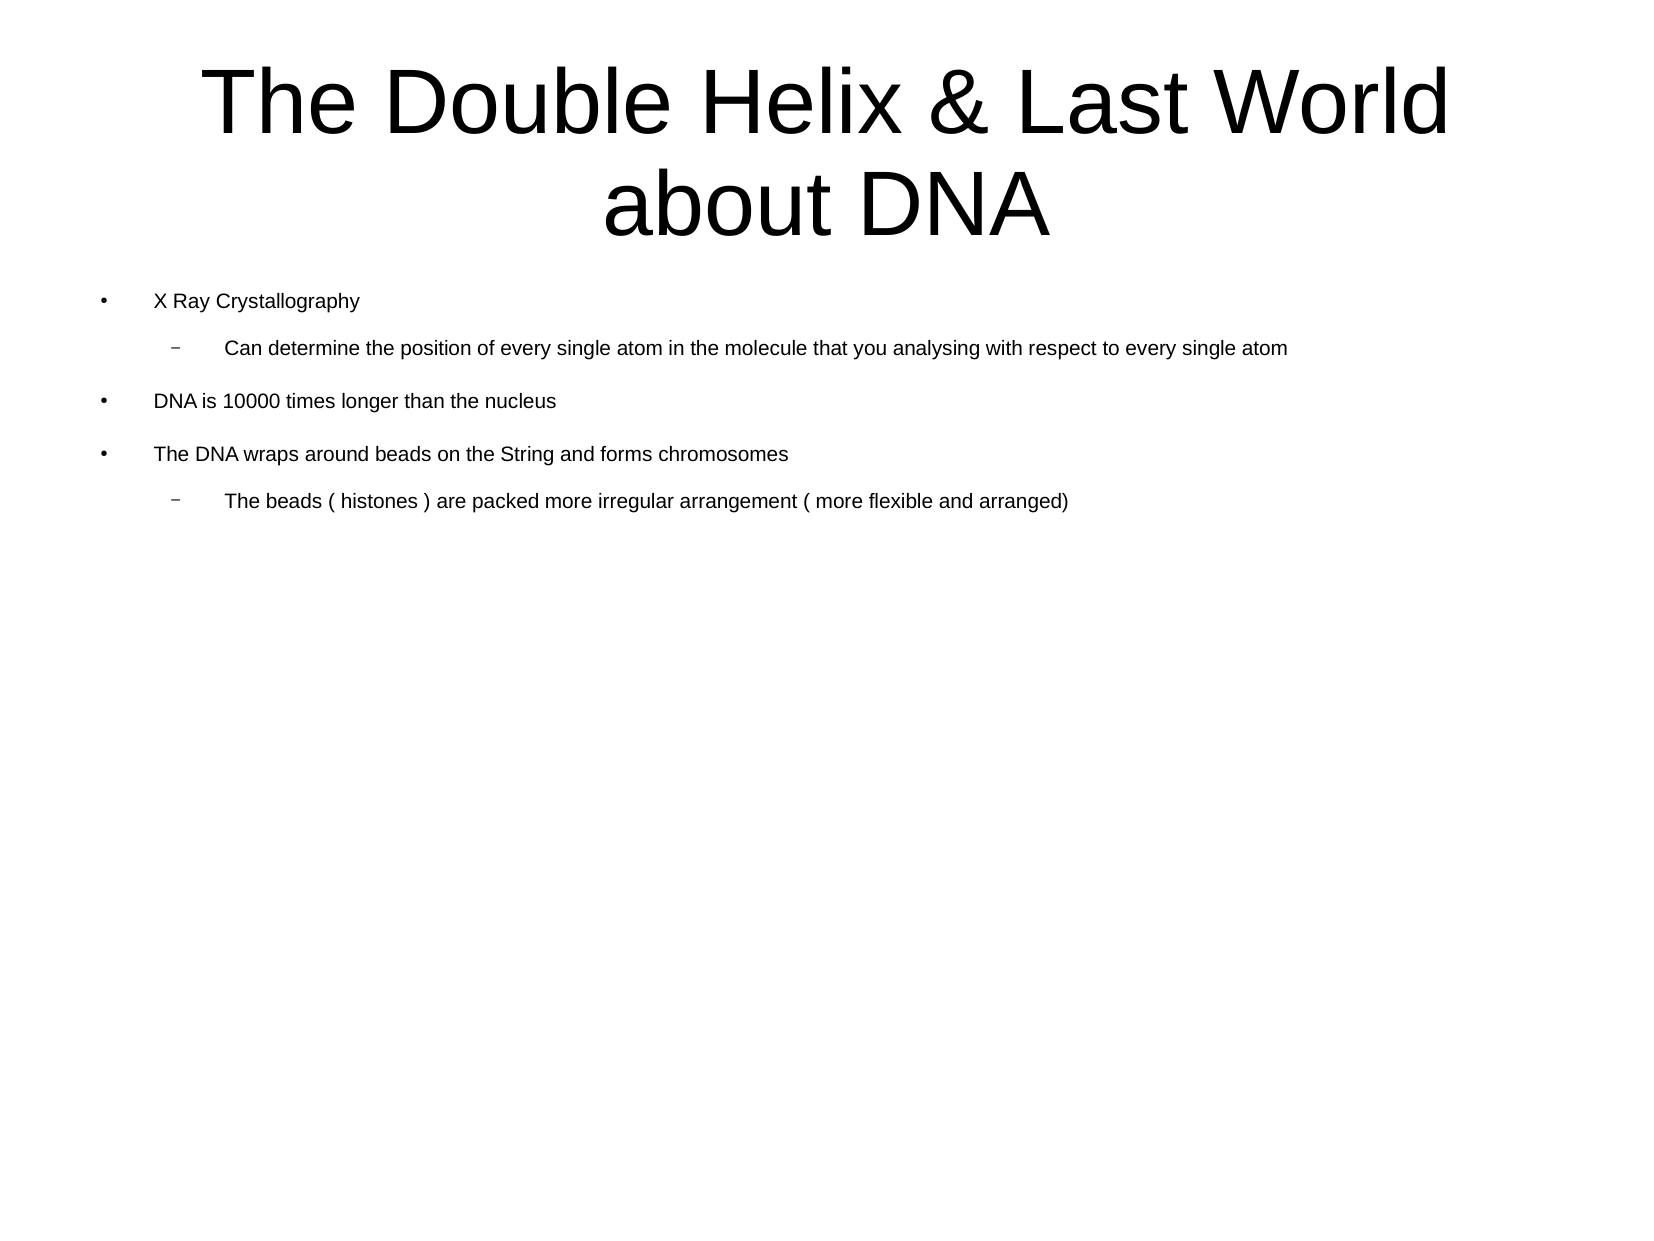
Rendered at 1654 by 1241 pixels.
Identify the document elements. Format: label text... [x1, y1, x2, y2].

list X Ray Crystallography Can determine the position of every single atom in the molecule that you analysing with respect to every single atom DNA is 10000 times longer than the nucleus The DNA wraps around beads on the String and forms chromosomes The beads ( histones ) are packed more irregular arrangement ( more flexible and arranged) [82, 290, 1571, 1229]
title The Double Helix & Last World about DNA [82, 49, 1571, 257]
